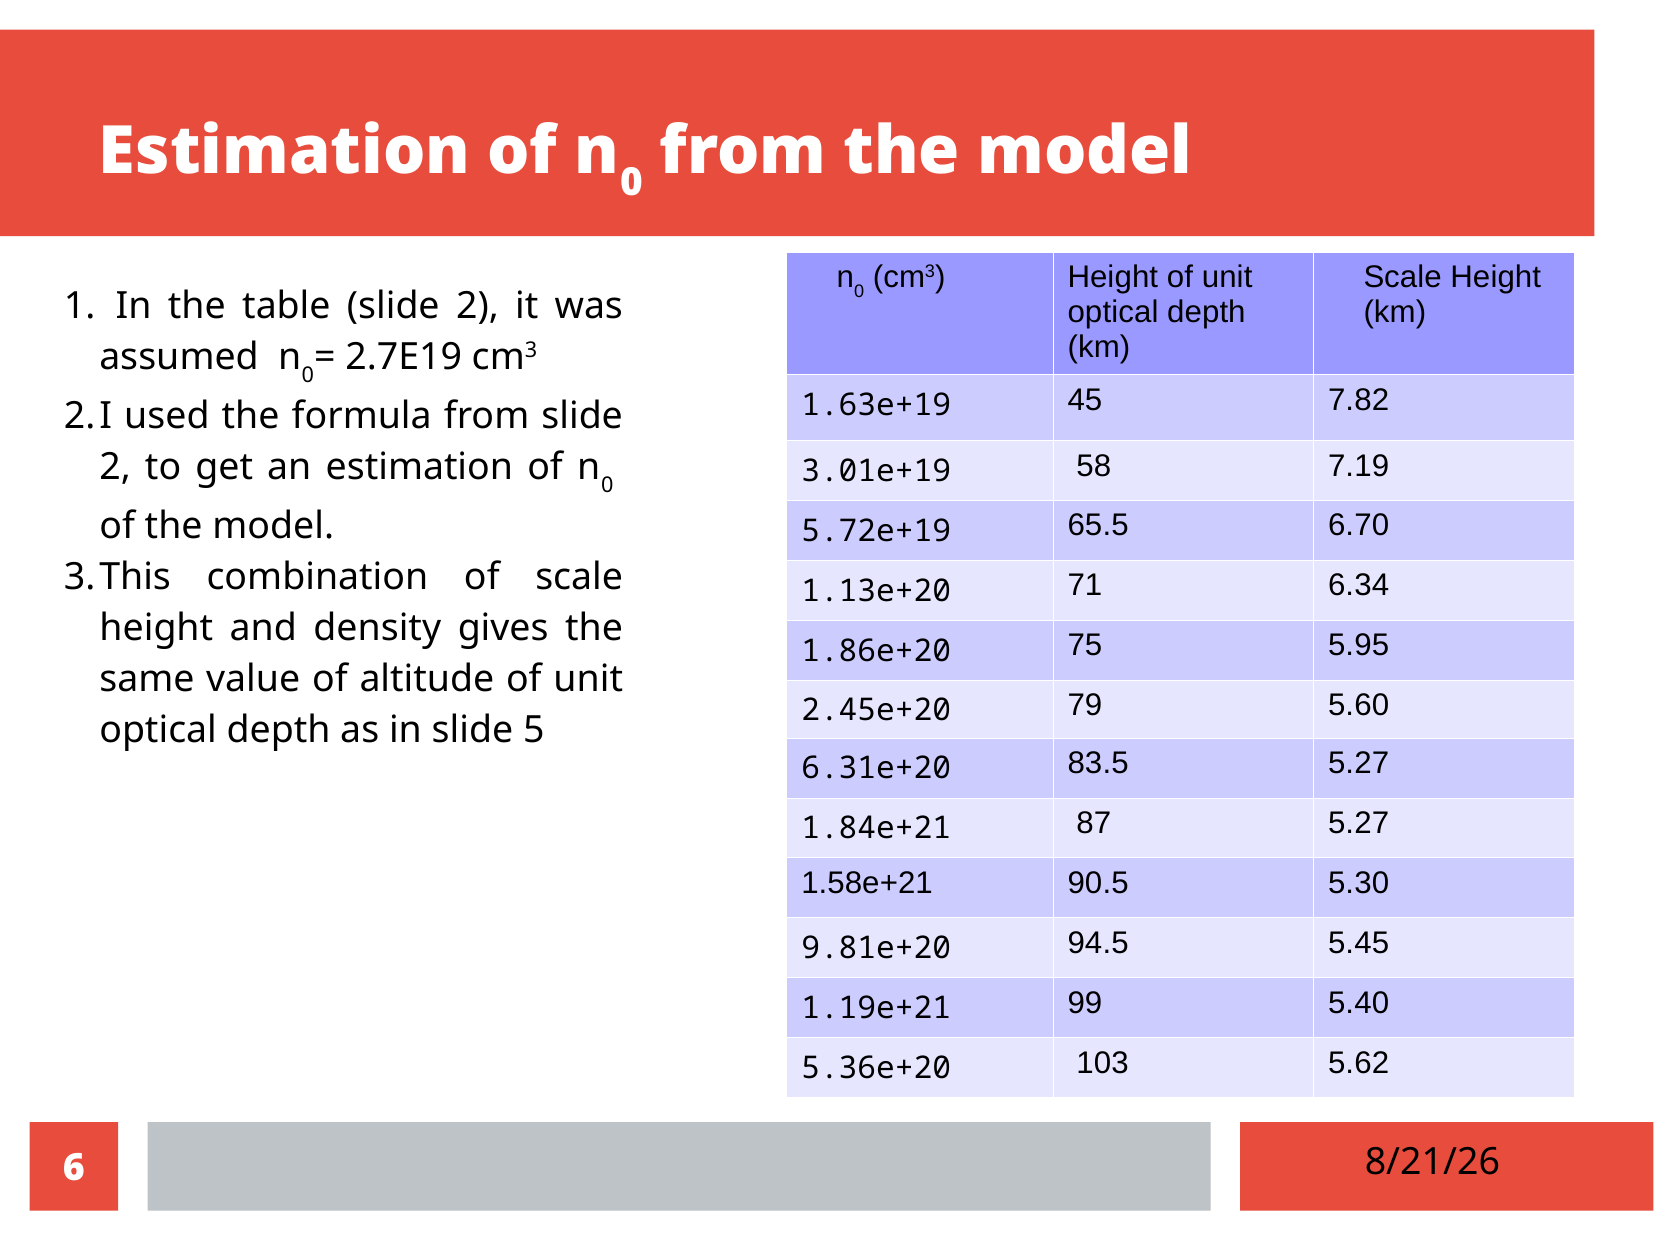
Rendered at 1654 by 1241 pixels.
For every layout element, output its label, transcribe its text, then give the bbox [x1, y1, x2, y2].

table_cell 6.70 [1314, 501, 1574, 560]
table_cell 99 [1054, 978, 1313, 1037]
table_cell 75 [1054, 621, 1313, 680]
table_cell 1.86e+20 [787, 621, 1053, 680]
table_cell 7.82 [1314, 375, 1574, 440]
table_cell 3.01e+19 [787, 441, 1053, 500]
table_cell 79 [1054, 681, 1313, 738]
table_cell 5.27 [1314, 799, 1574, 857]
table_cell 5.95 [1314, 621, 1574, 680]
table_cell 58 [1054, 441, 1313, 500]
table_cell 5.36e+20 [787, 1038, 1053, 1097]
table_cell 90.5 [1054, 858, 1313, 917]
table_cell 2.45e+20 [787, 681, 1053, 738]
table_cell 5.62 [1314, 1038, 1574, 1097]
table_cell 83.5 [1054, 739, 1313, 798]
title Estimation of n0 from the model [30, 59, 1566, 207]
table_cell 1.19e+21 [787, 978, 1053, 1037]
table_cell 6.34 [1314, 561, 1574, 620]
table_cell 5.72e+19 [787, 501, 1053, 560]
table_cell 5.60 [1314, 681, 1574, 738]
table_cell 94.5 [1054, 918, 1313, 977]
table_cell 103 [1054, 1038, 1313, 1097]
table_cell 87 [1054, 799, 1313, 857]
table_cell 6.31e+20 [787, 739, 1053, 798]
table_cell 1.84e+21 [787, 799, 1053, 857]
text_box 6/21/20 [1350, 1127, 1541, 1201]
table_cell 45 [1054, 375, 1313, 440]
table_cell 9.81e+20 [787, 918, 1053, 977]
table_cell 1.63e+19 [787, 375, 1053, 440]
table_cell 1.13e+20 [787, 561, 1053, 620]
table_cell 5.40 [1314, 978, 1574, 1037]
table_cell 1.58e+21 [787, 858, 1053, 917]
table_cell 71 [1054, 561, 1313, 620]
table_cell 65.5 [1054, 501, 1313, 560]
table_cell 5.27 [1314, 739, 1574, 798]
table_header Height of unit optical depth (km) [1054, 253, 1313, 374]
table_header Scale Height (km) [1314, 253, 1574, 374]
table_cell 5.45 [1314, 918, 1574, 977]
text_box In the table (slide 2), it was assumed n0= 2.7E19 cm3 I used the formula from slide 2, to get an estimation of n0 of the model. This combination of scale height and density gives the same value of altitude of unit optical depth as in slide 5 [49, 271, 646, 739]
table_cell 5.30 [1314, 858, 1574, 917]
table_header n0 (cm3) [787, 253, 1053, 374]
table_cell 7.19 [1314, 441, 1574, 500]
